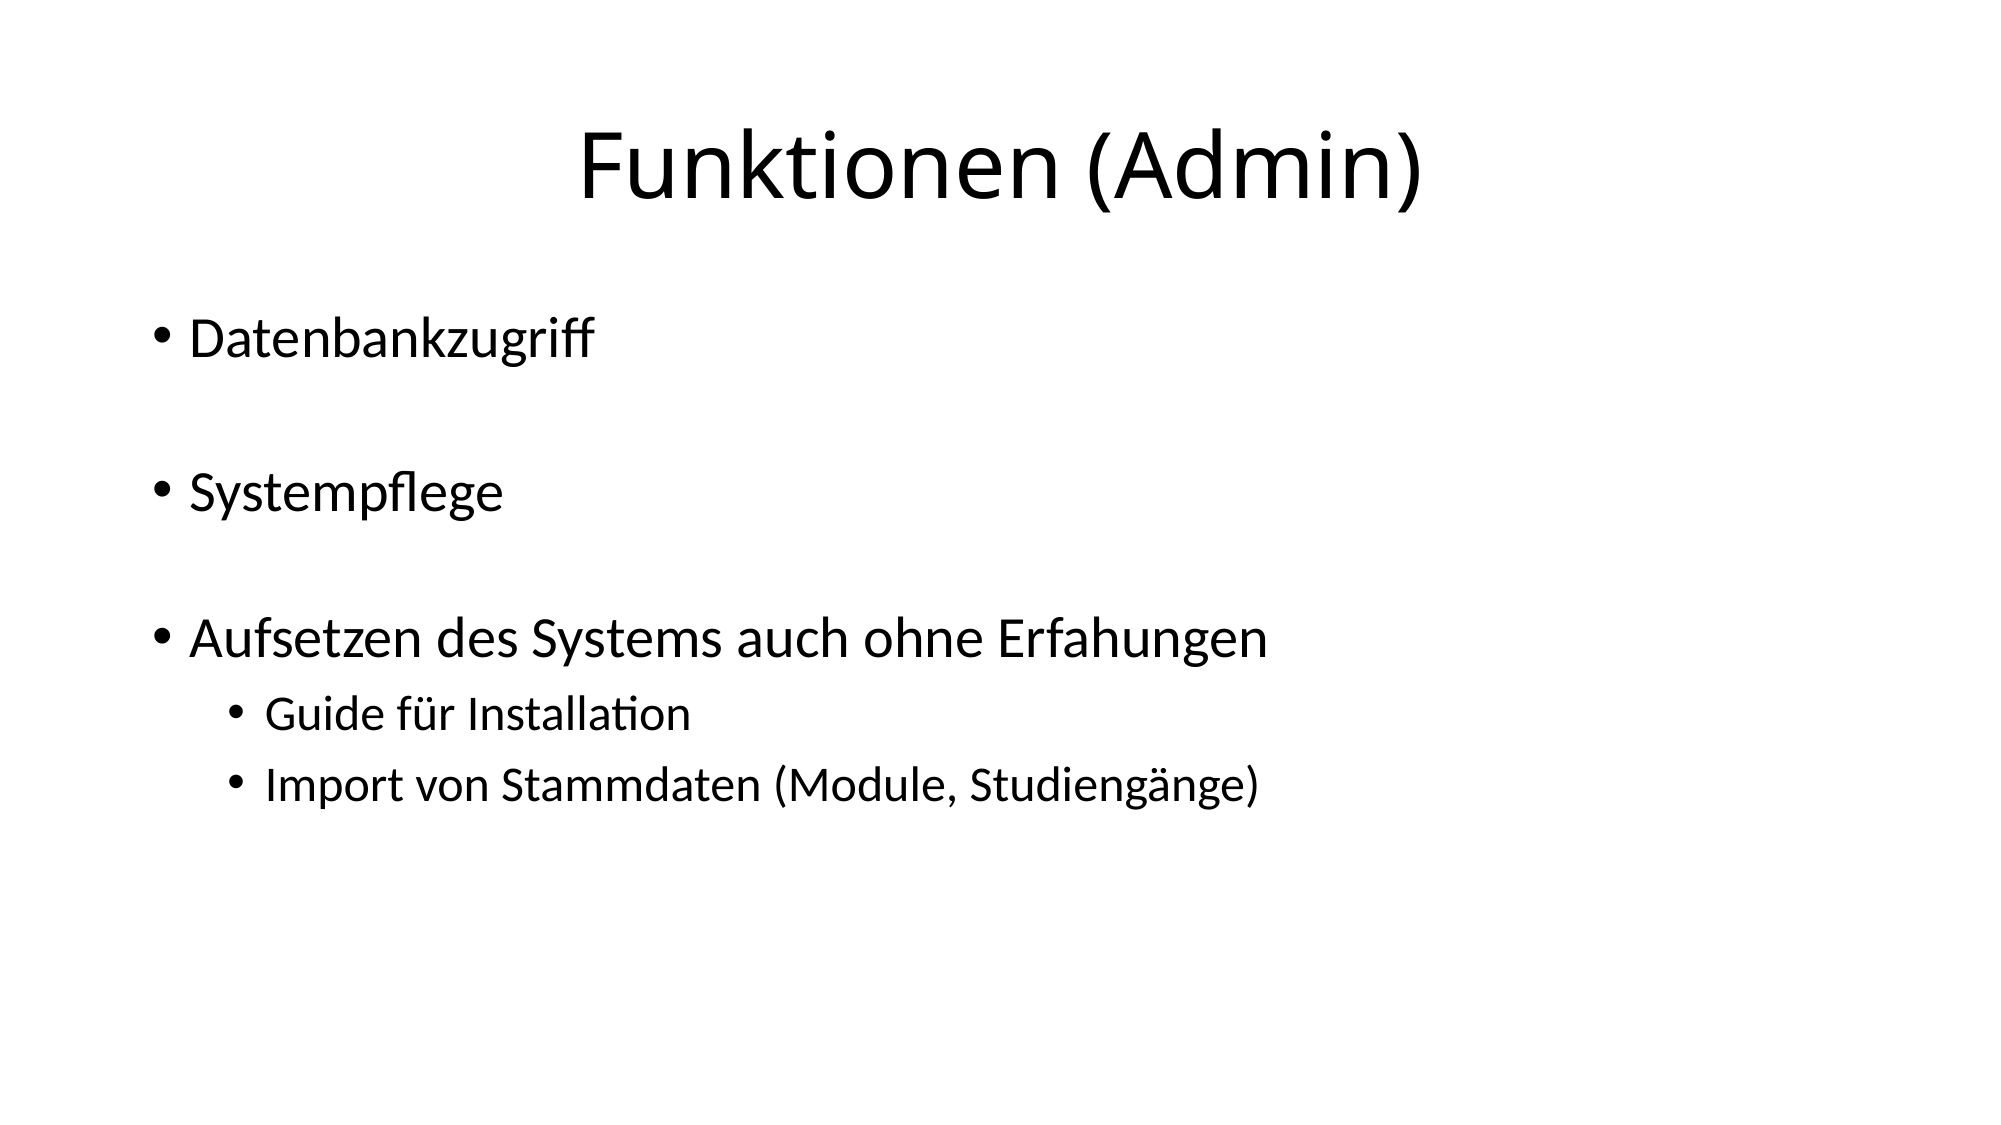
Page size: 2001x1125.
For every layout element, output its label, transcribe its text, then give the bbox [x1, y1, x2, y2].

title Funktionen (Admin) [137, 59, 1863, 278]
list Datenbankzugriff Systempflege Aufsetzen des Systems auch ohne Erfahungen Guide für Installation Import von Stammdaten (Module, Studiengänge) [137, 299, 1863, 1014]
